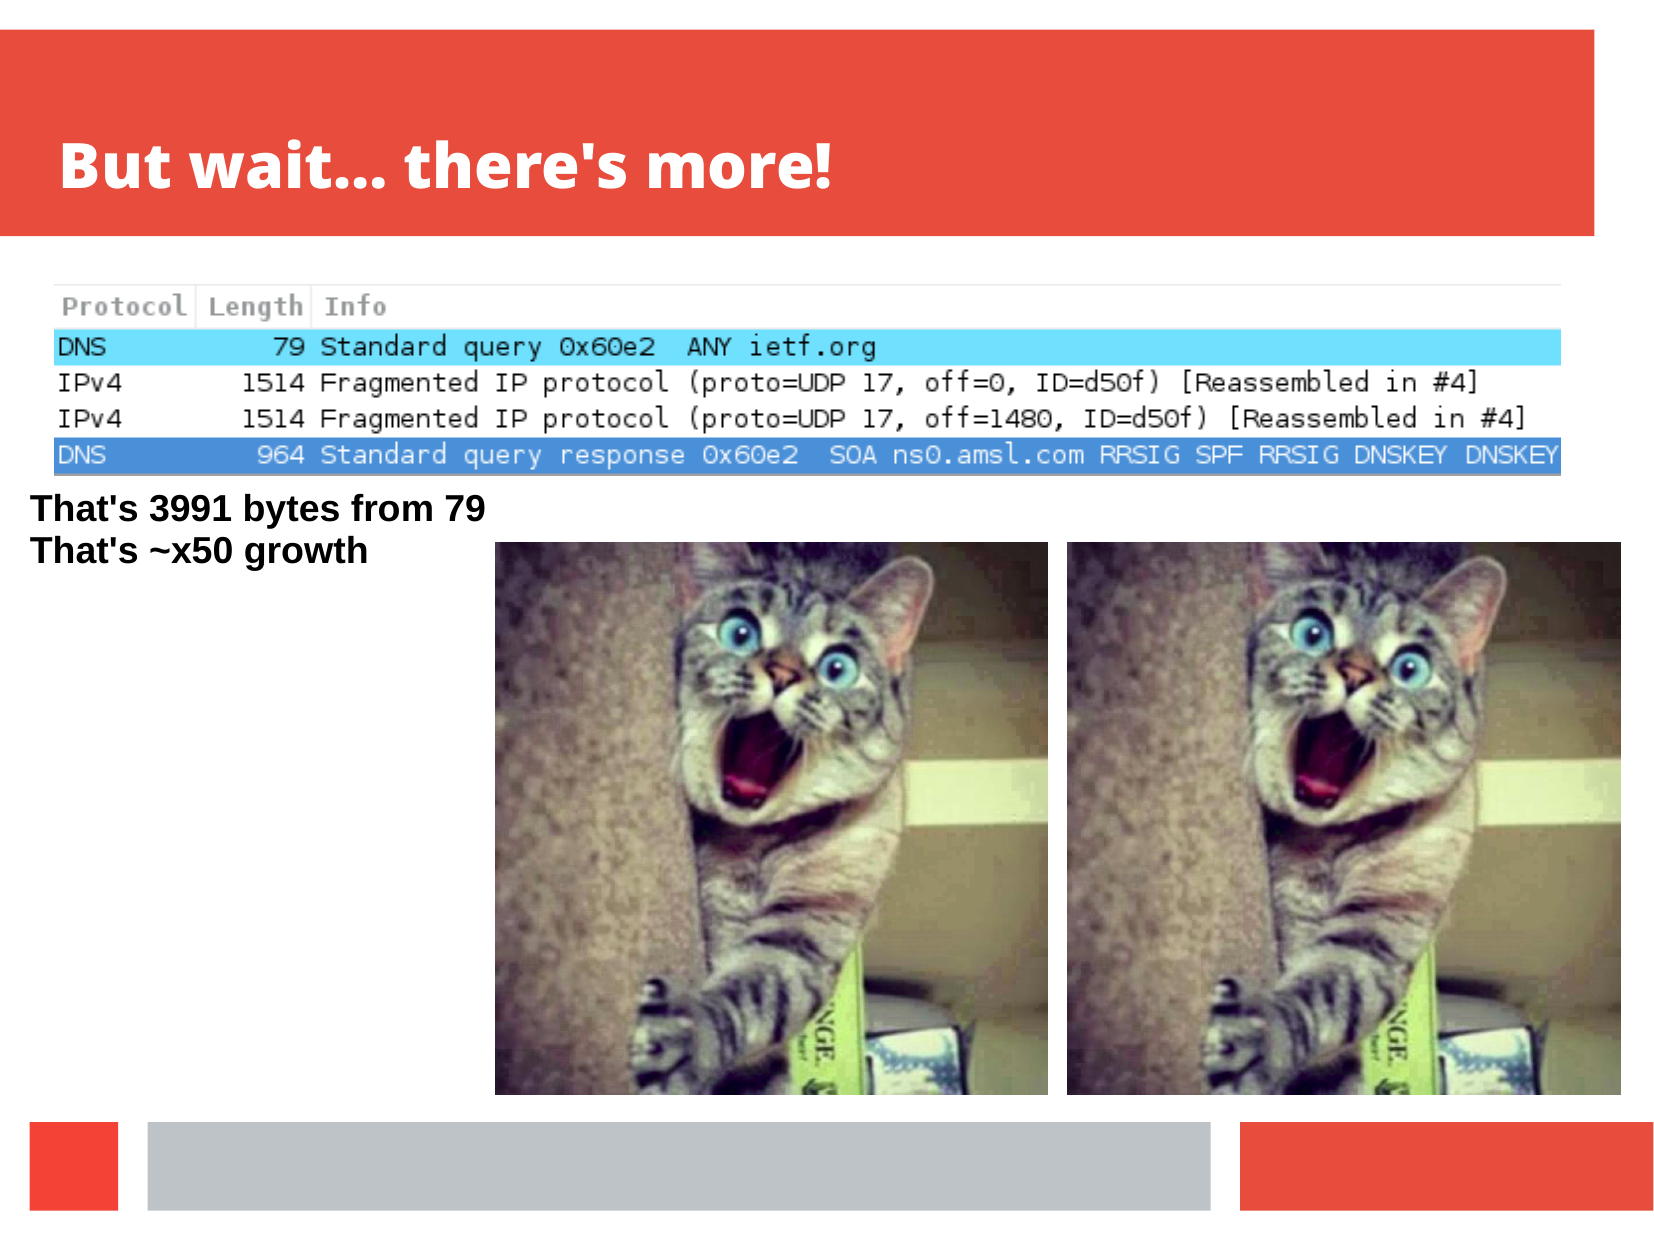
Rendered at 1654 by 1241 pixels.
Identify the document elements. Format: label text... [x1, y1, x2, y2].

picture [54, 284, 1561, 476]
text_box That's 3991 bytes from 79 That's ~x50 growth [15, 480, 1291, 663]
picture [1067, 542, 1621, 1096]
picture [495, 542, 1048, 1096]
title But wait… there's more! [59, 59, 1595, 207]
